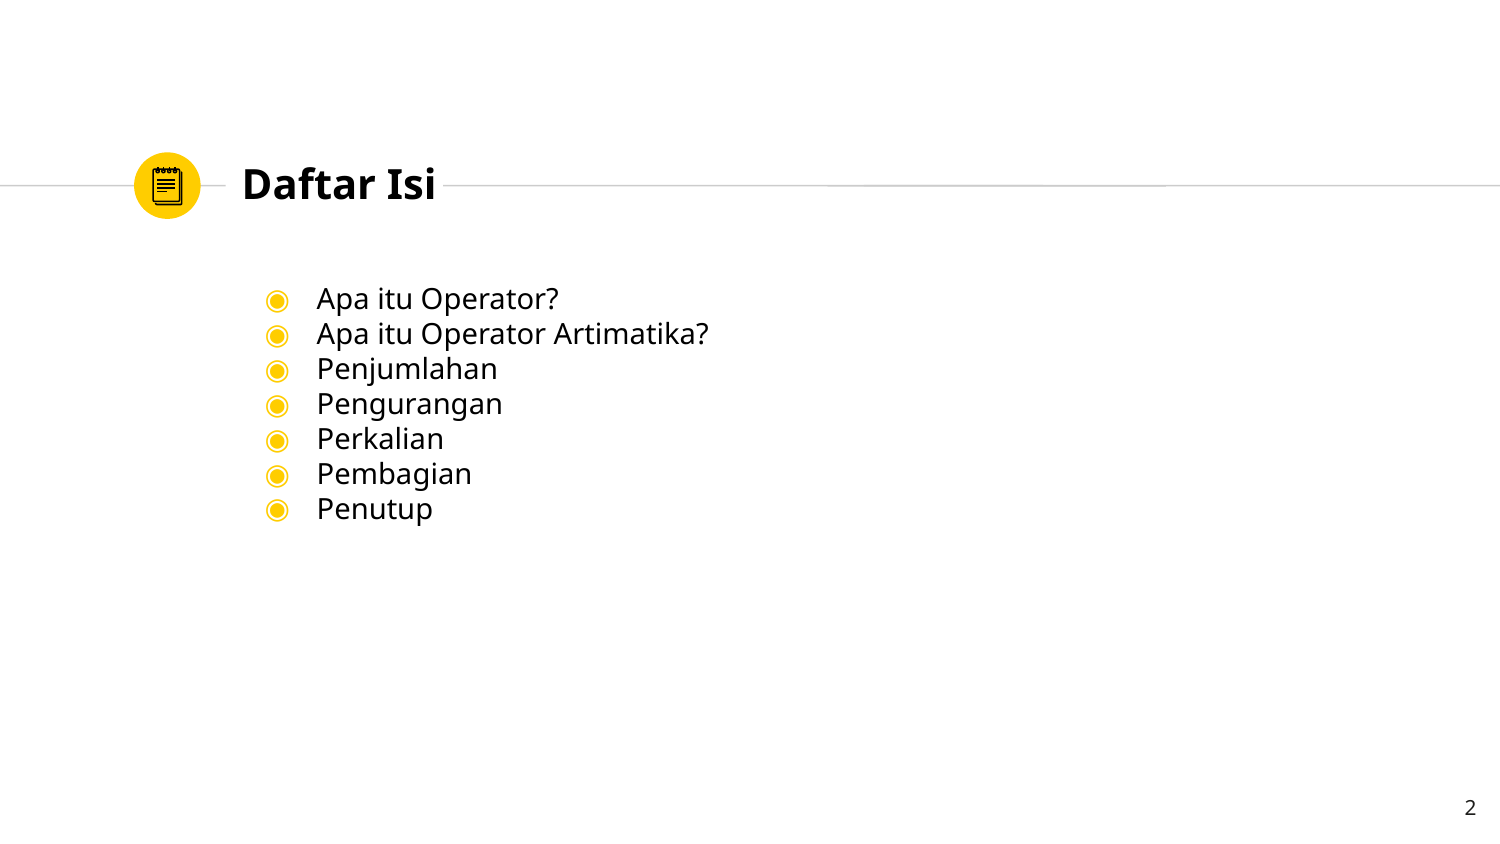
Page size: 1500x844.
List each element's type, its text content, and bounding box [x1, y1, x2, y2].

list Apa itu Operator? Apa itu Operator Artimatika? Penjumlahan Pengurangan Perkalian Pembagian Penutup [226, 265, 1276, 796]
title Daftar Isi [226, 146, 863, 219]
slide_number 1 [1401, 779, 1492, 844]
